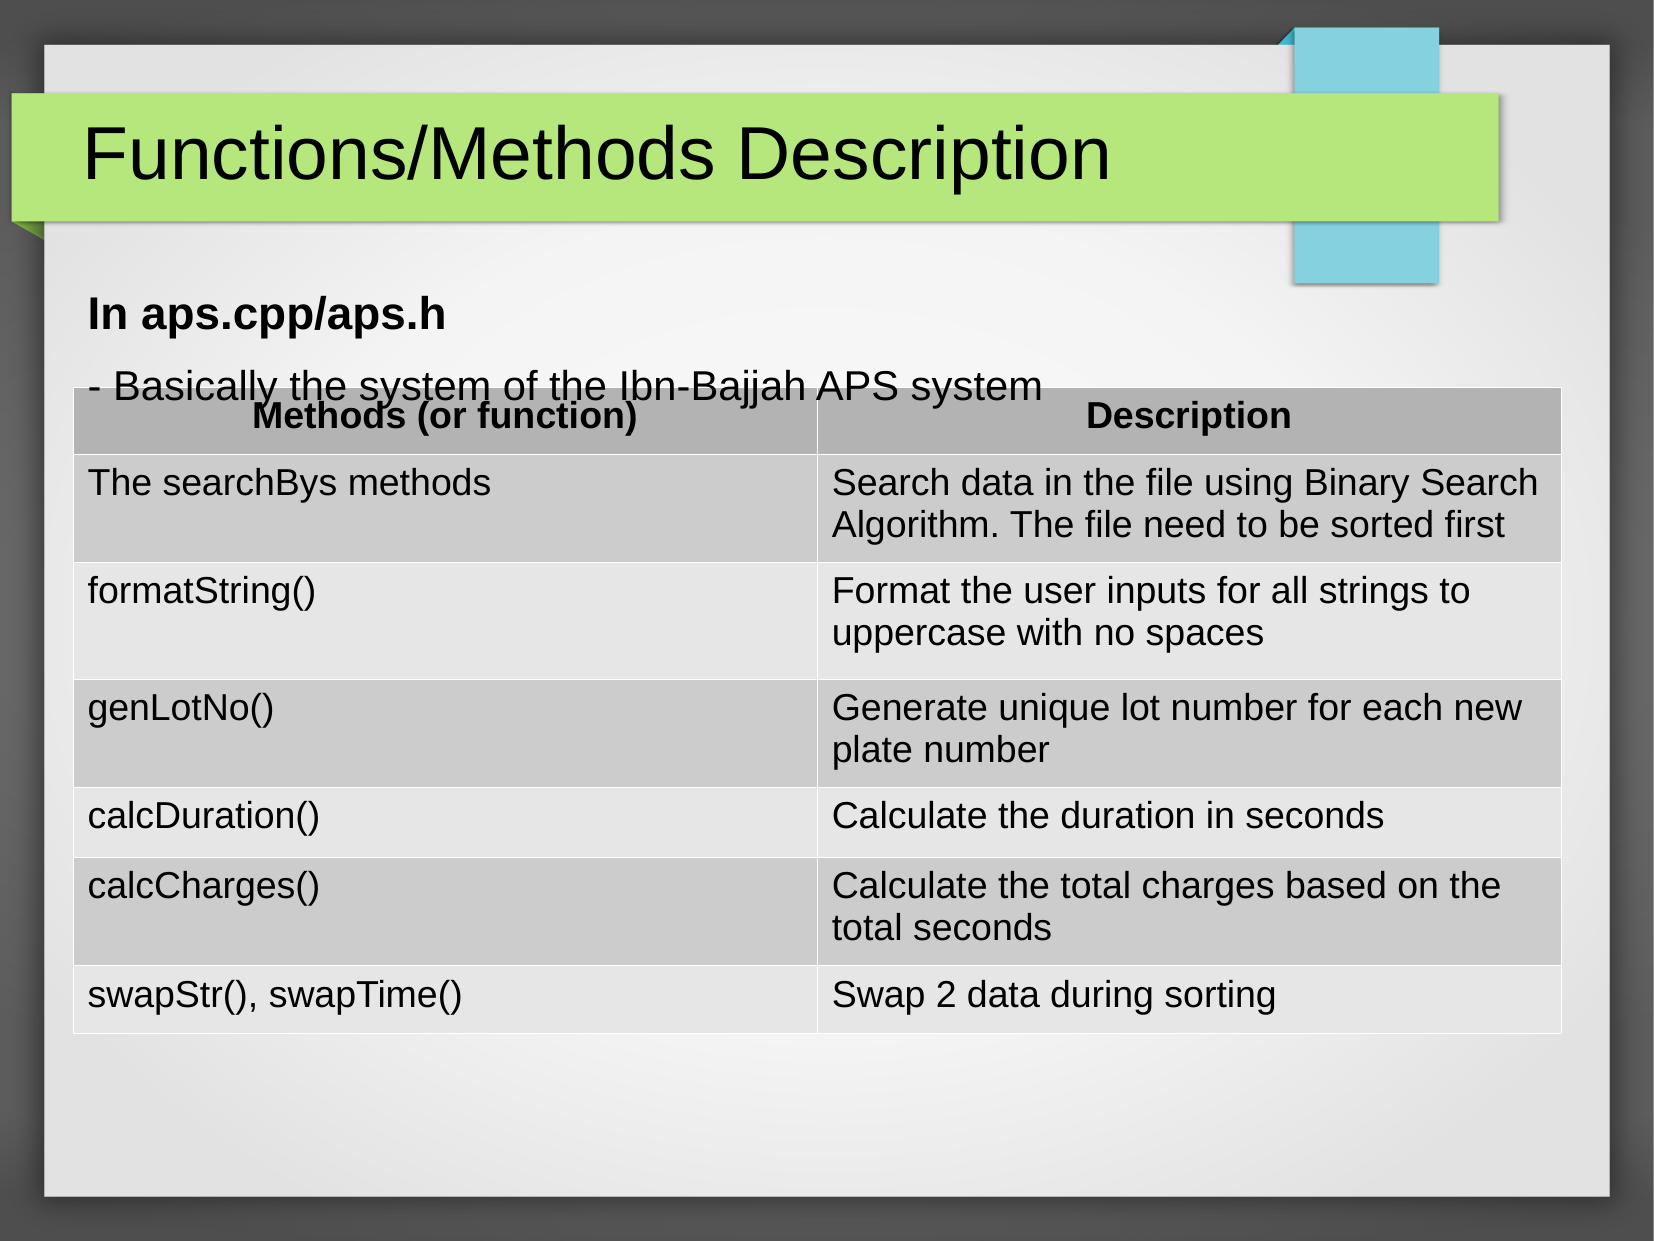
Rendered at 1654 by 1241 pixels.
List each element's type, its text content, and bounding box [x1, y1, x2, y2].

table_cell genLotNo() [74, 680, 817, 787]
table_cell Calculate the duration in seconds [818, 788, 1561, 857]
text_box In aps.cpp/aps.h - Basically the system of the Ibn-Bajjah APS system [72, 255, 1055, 379]
table_cell Calculate the total charges based on the total seconds [818, 858, 1561, 965]
picture [0, 0, 1654, 1241]
table_cell calcDuration() [74, 788, 817, 857]
table_cell Search data in the file using Binary Search Algorithm. The file need to be sorted first [818, 455, 1561, 562]
table_cell formatString() [74, 563, 817, 679]
table_cell swapStr(), swapTime() [74, 966, 817, 1033]
table_cell Format the user inputs for all strings to uppercase with no spaces [818, 563, 1561, 679]
table_cell The searchBys methods [74, 455, 817, 562]
table_header Methods (or function) [74, 388, 817, 454]
table_cell Swap 2 data during sorting [818, 966, 1561, 1033]
table_cell calcCharges() [74, 858, 817, 965]
table_header Description [818, 388, 1561, 454]
title Functions/Methods Description [82, 94, 1264, 213]
table_cell Generate unique lot number for each new plate number [818, 680, 1561, 787]
